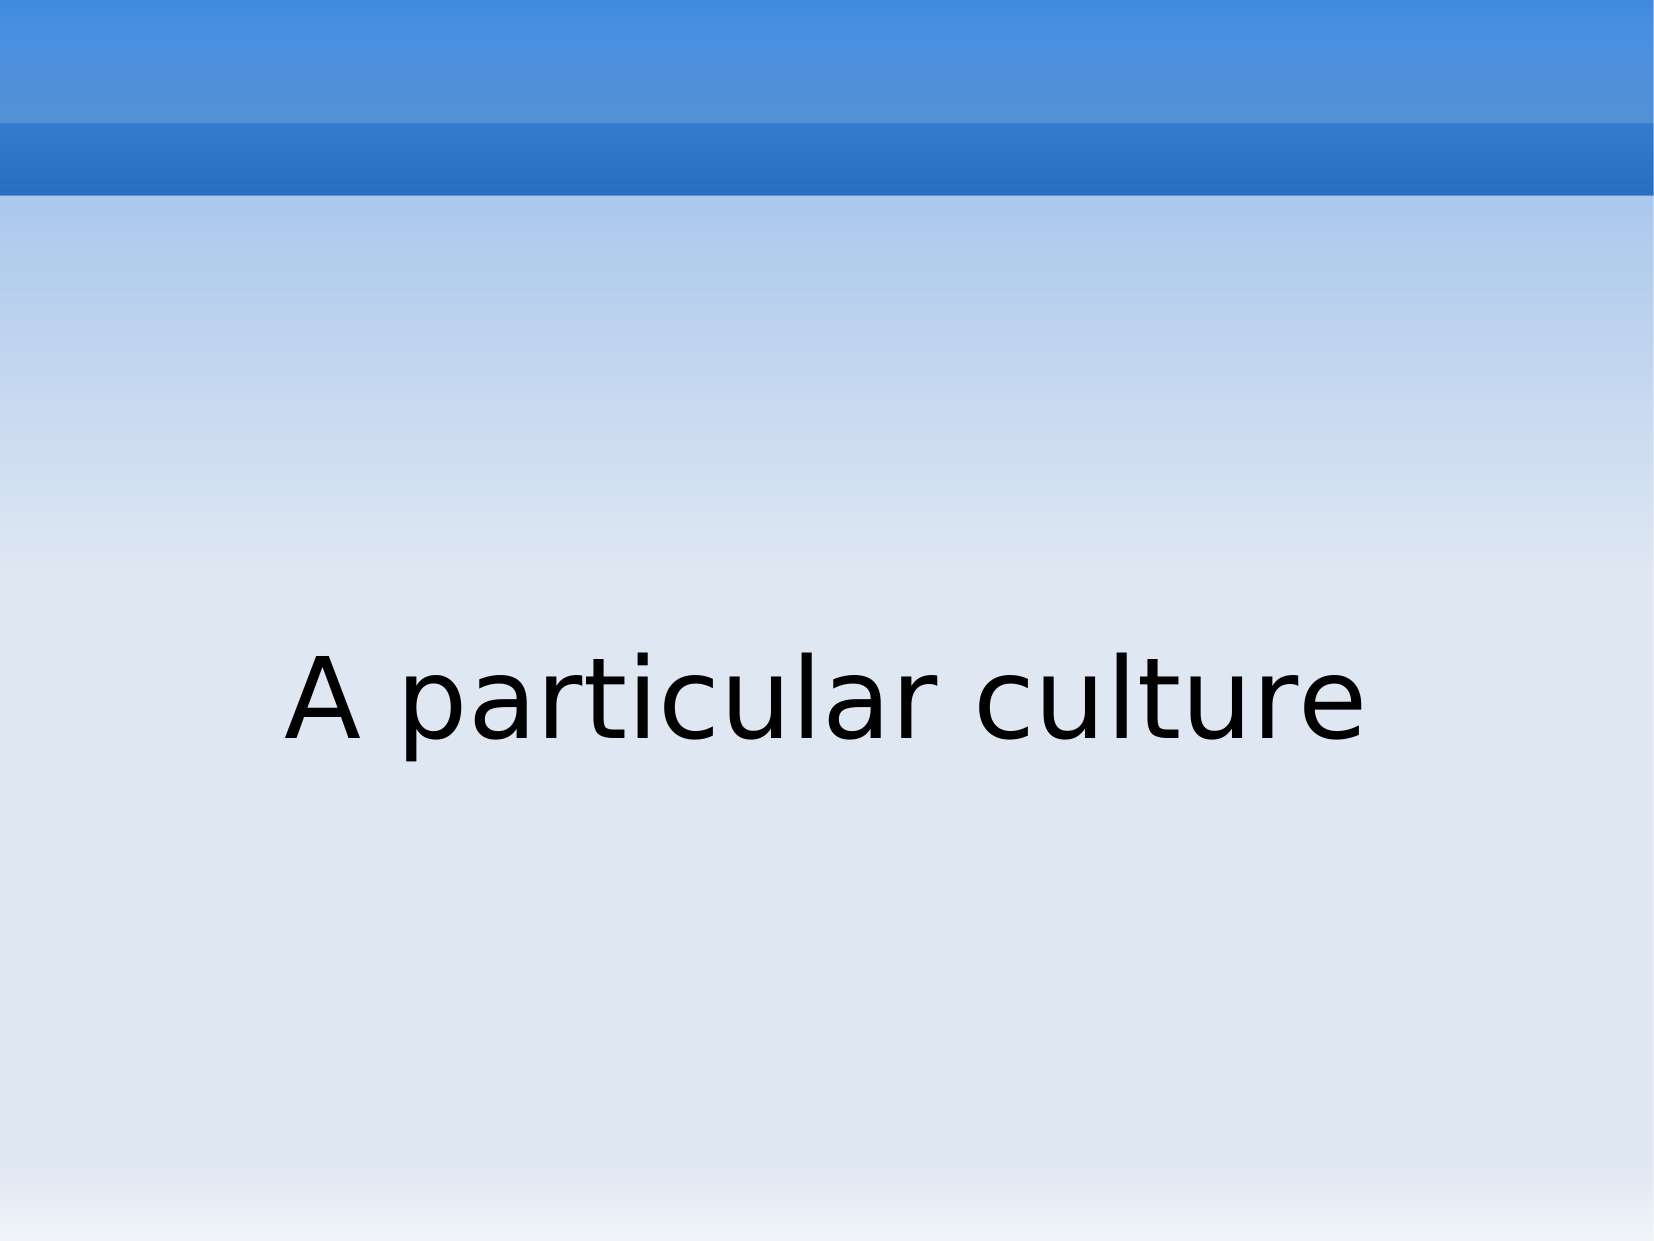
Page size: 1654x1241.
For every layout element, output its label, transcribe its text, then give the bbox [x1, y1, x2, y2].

picture [0, 0, 1654, 1241]
subtitle A particular culture [82, 290, 1571, 1109]
